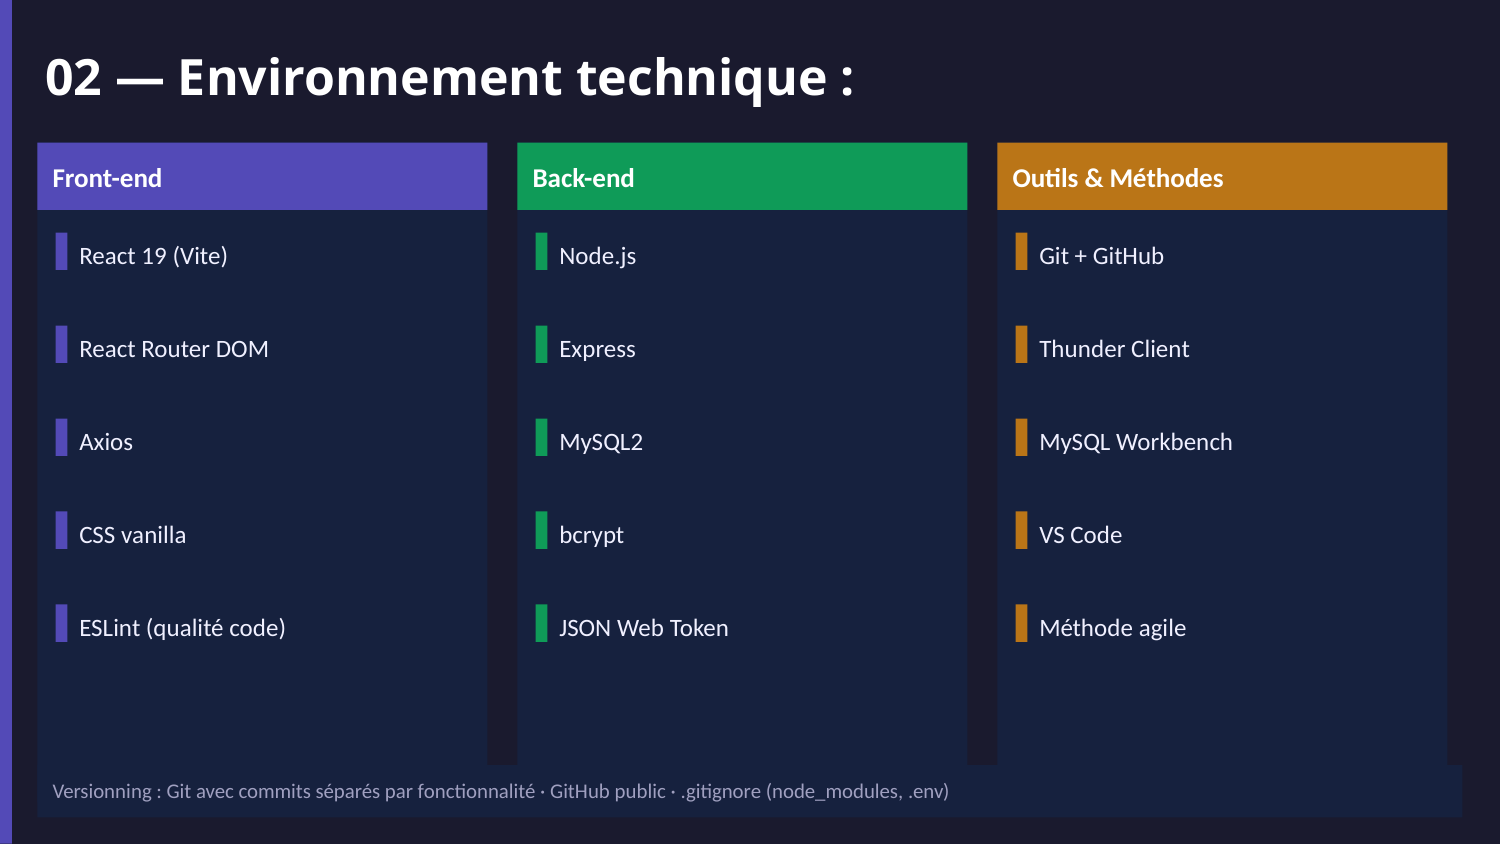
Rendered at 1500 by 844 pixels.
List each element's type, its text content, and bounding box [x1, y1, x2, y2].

text_box [0, 0, 12, 844]
text_box bcrypt [559, 506, 950, 560]
text_box 02 — Environnement technique : [44, 29, 1455, 120]
text_box React 19 (Vite) [79, 228, 470, 281]
text_box Back-end [532, 142, 953, 210]
text_box MySQL Workbench [1039, 413, 1430, 467]
text_box Front-end [52, 142, 473, 210]
text_box Express [559, 321, 950, 374]
text_box Axios [79, 413, 470, 467]
text_box [37, 142, 1463, 818]
text_box JSON Web Token [559, 600, 950, 653]
text_box React Router DOM [79, 321, 470, 374]
text_box Git + GitHub [1039, 228, 1430, 281]
text_box MySQL2 [559, 413, 950, 467]
text_box Thunder Client [1039, 321, 1430, 374]
text_box Outils & Méthodes [1012, 142, 1433, 210]
text_box VS Code [1039, 506, 1430, 560]
text_box Node.js [559, 228, 950, 281]
text_box CSS vanilla [79, 506, 470, 560]
text_box Versionning : Git avec commits séparés par fonctionnalité · GitHub public · .gitignore (node_modules, .env) [52, 767, 1433, 813]
text_box Méthode agile [1039, 600, 1430, 653]
text_box ESLint (qualité code) [79, 600, 470, 653]
